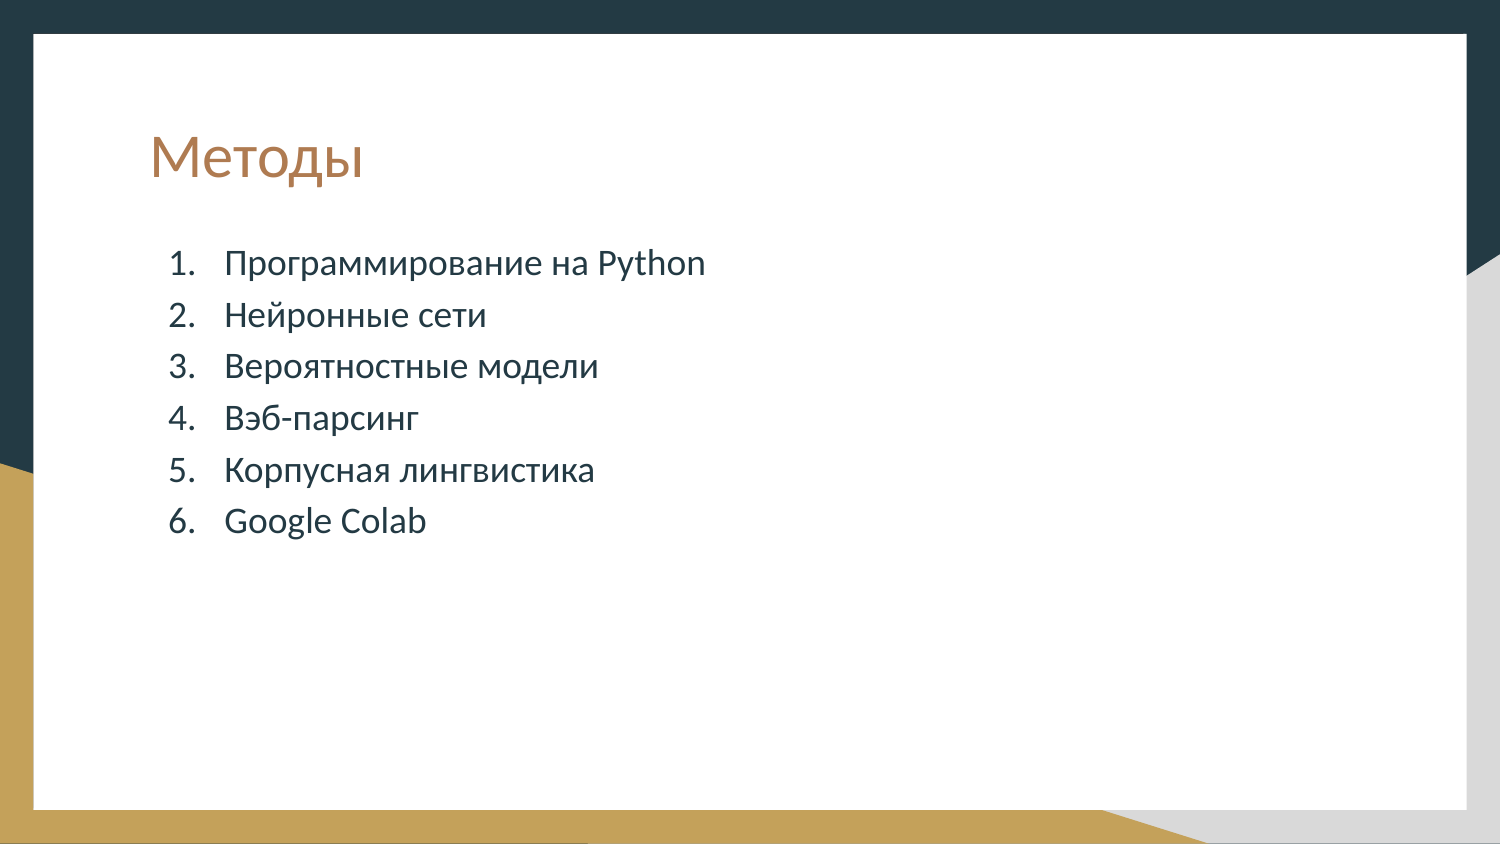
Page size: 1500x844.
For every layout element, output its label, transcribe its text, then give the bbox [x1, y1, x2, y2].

list Программирование на Python Нейронные сети Вероятностные модели Вэб-парсинг Корпусная лингвистика Google Colab [134, 216, 1366, 740]
title Методы [134, 99, 1366, 216]
